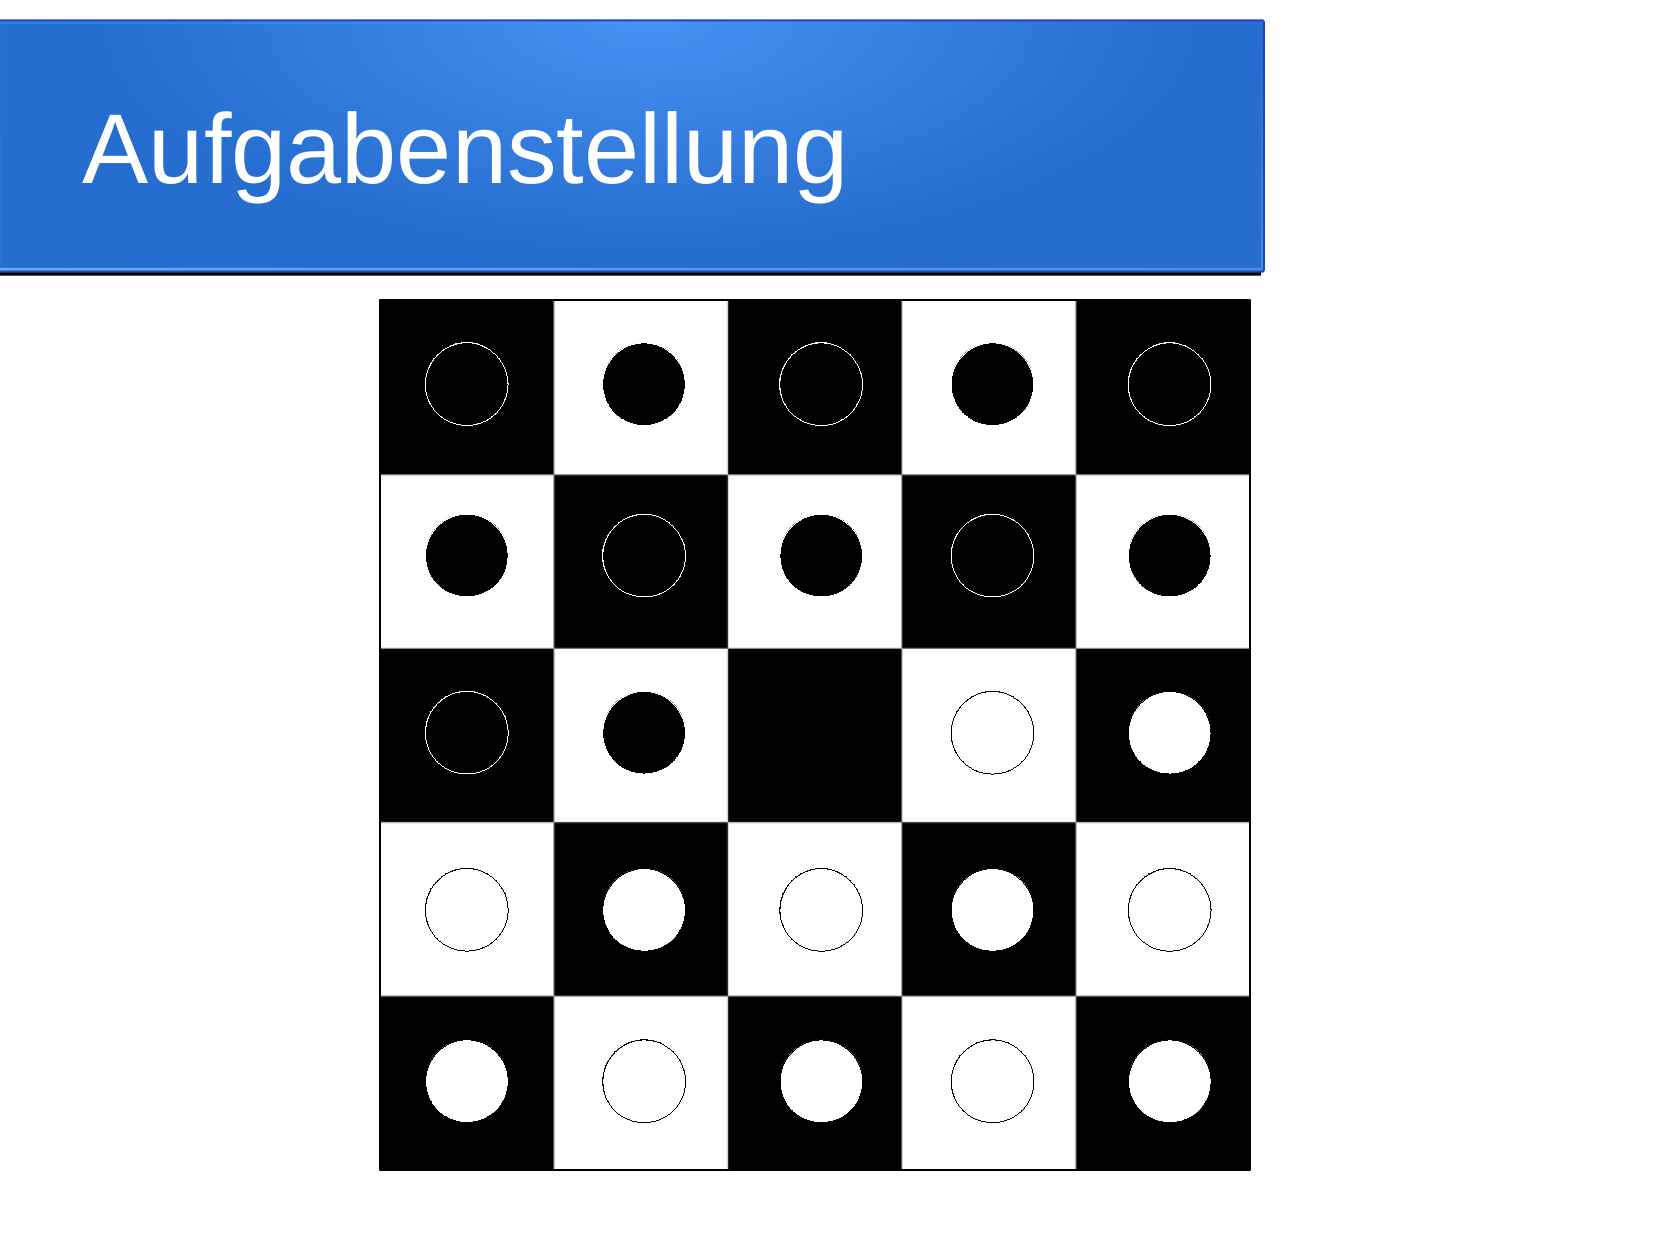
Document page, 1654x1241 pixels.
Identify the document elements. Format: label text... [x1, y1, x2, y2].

text_box [1128, 514, 1212, 597]
text_box [602, 691, 686, 775]
text_box [425, 1039, 509, 1123]
text_box [779, 868, 863, 952]
text_box [602, 868, 686, 952]
text_box [779, 1039, 863, 1123]
text_box [602, 1039, 686, 1123]
text_box [425, 513, 509, 597]
text_box [425, 868, 509, 952]
title Aufgabenstellung [82, 47, 1235, 252]
text_box [1128, 691, 1212, 775]
text_box [951, 514, 1034, 597]
text_box [1128, 1039, 1212, 1123]
text_box [951, 691, 1034, 775]
text_box [602, 514, 686, 597]
text_box [951, 1039, 1034, 1123]
text_box [951, 868, 1034, 952]
text_box [425, 691, 509, 774]
text_box [950, 342, 1034, 426]
picture [380, 301, 1250, 1170]
text_box [779, 514, 863, 597]
text_box [1128, 868, 1212, 952]
text_box [1128, 342, 1211, 426]
text_box [602, 342, 686, 426]
text_box [779, 342, 863, 426]
text_box [425, 342, 509, 426]
